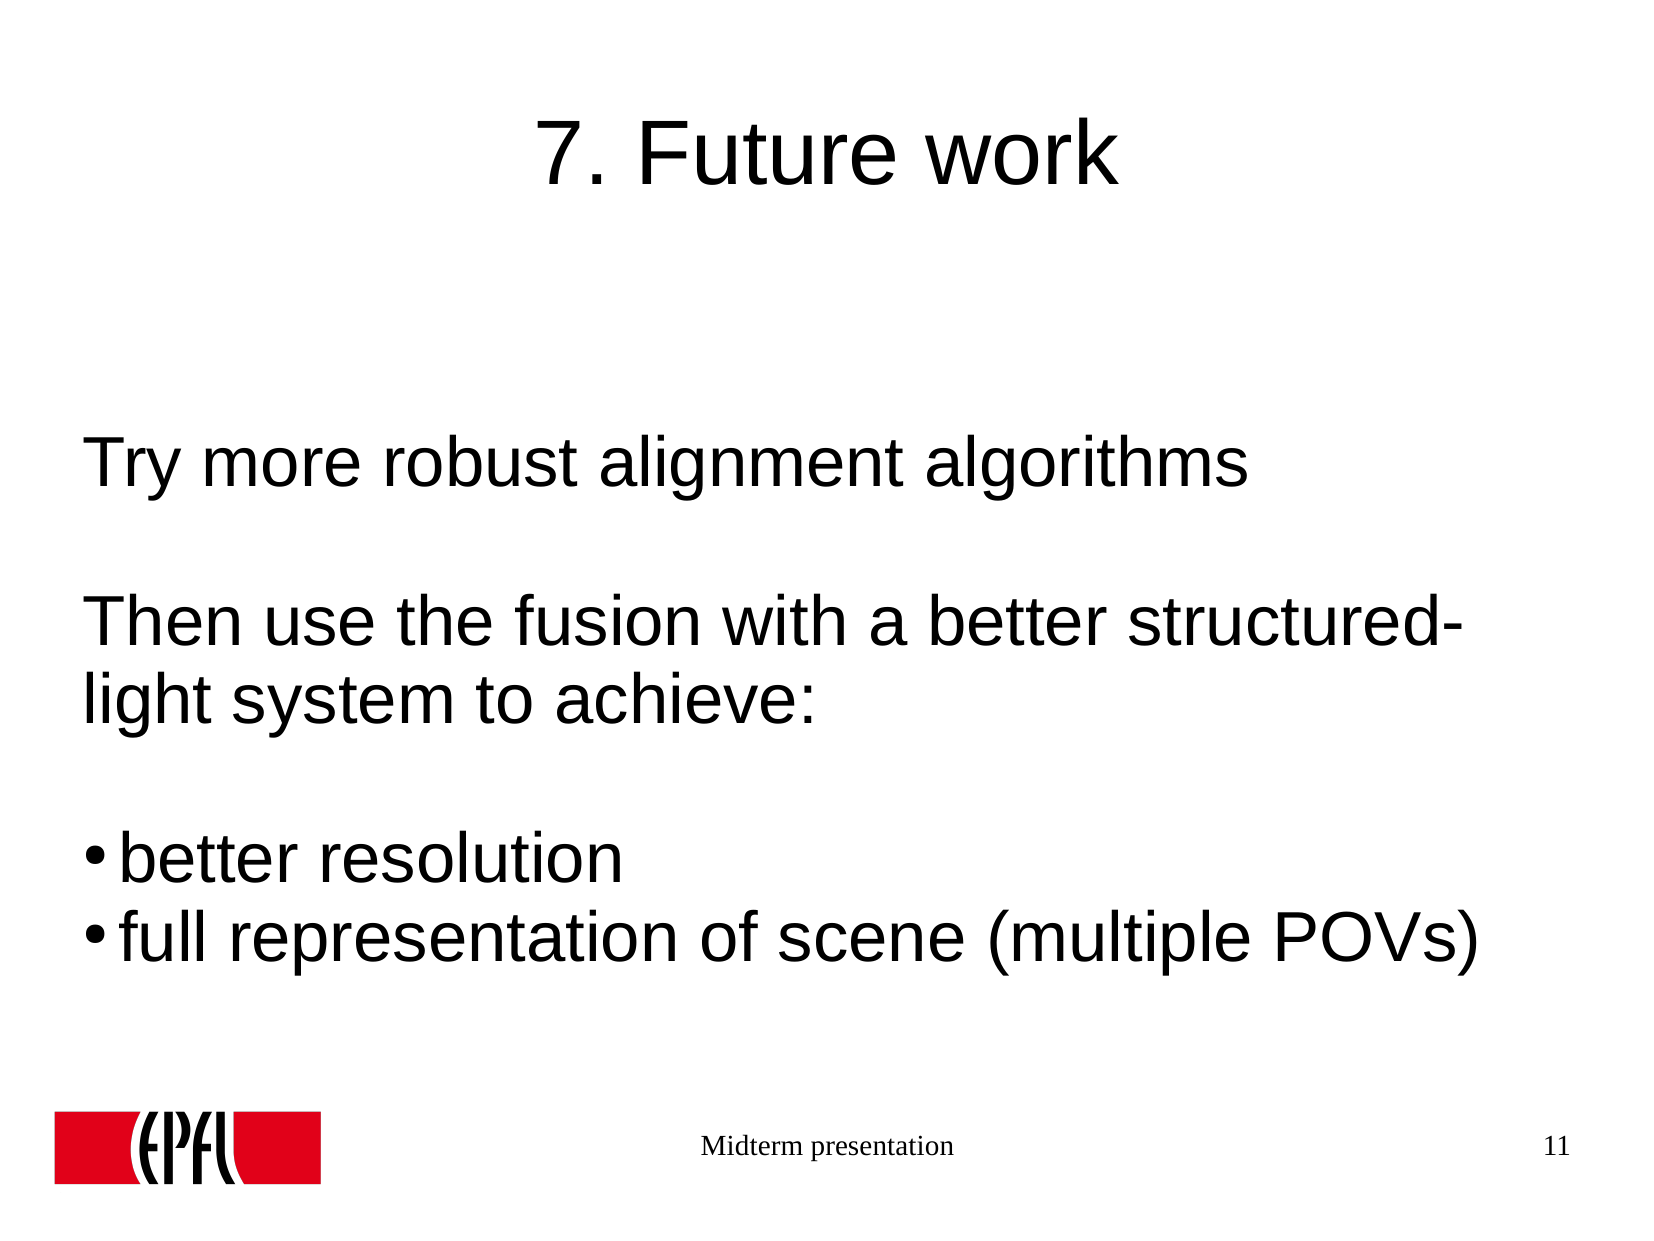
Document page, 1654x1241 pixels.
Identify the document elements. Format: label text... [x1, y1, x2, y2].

picture [47, 1104, 328, 1193]
subtitle Try more robust alignment algorithms Then use the fusion with a better structured-light system to achieve: better resolution full representation of scene (multiple POVs) [82, 290, 1571, 1109]
title 7. Future work [82, 49, 1571, 257]
